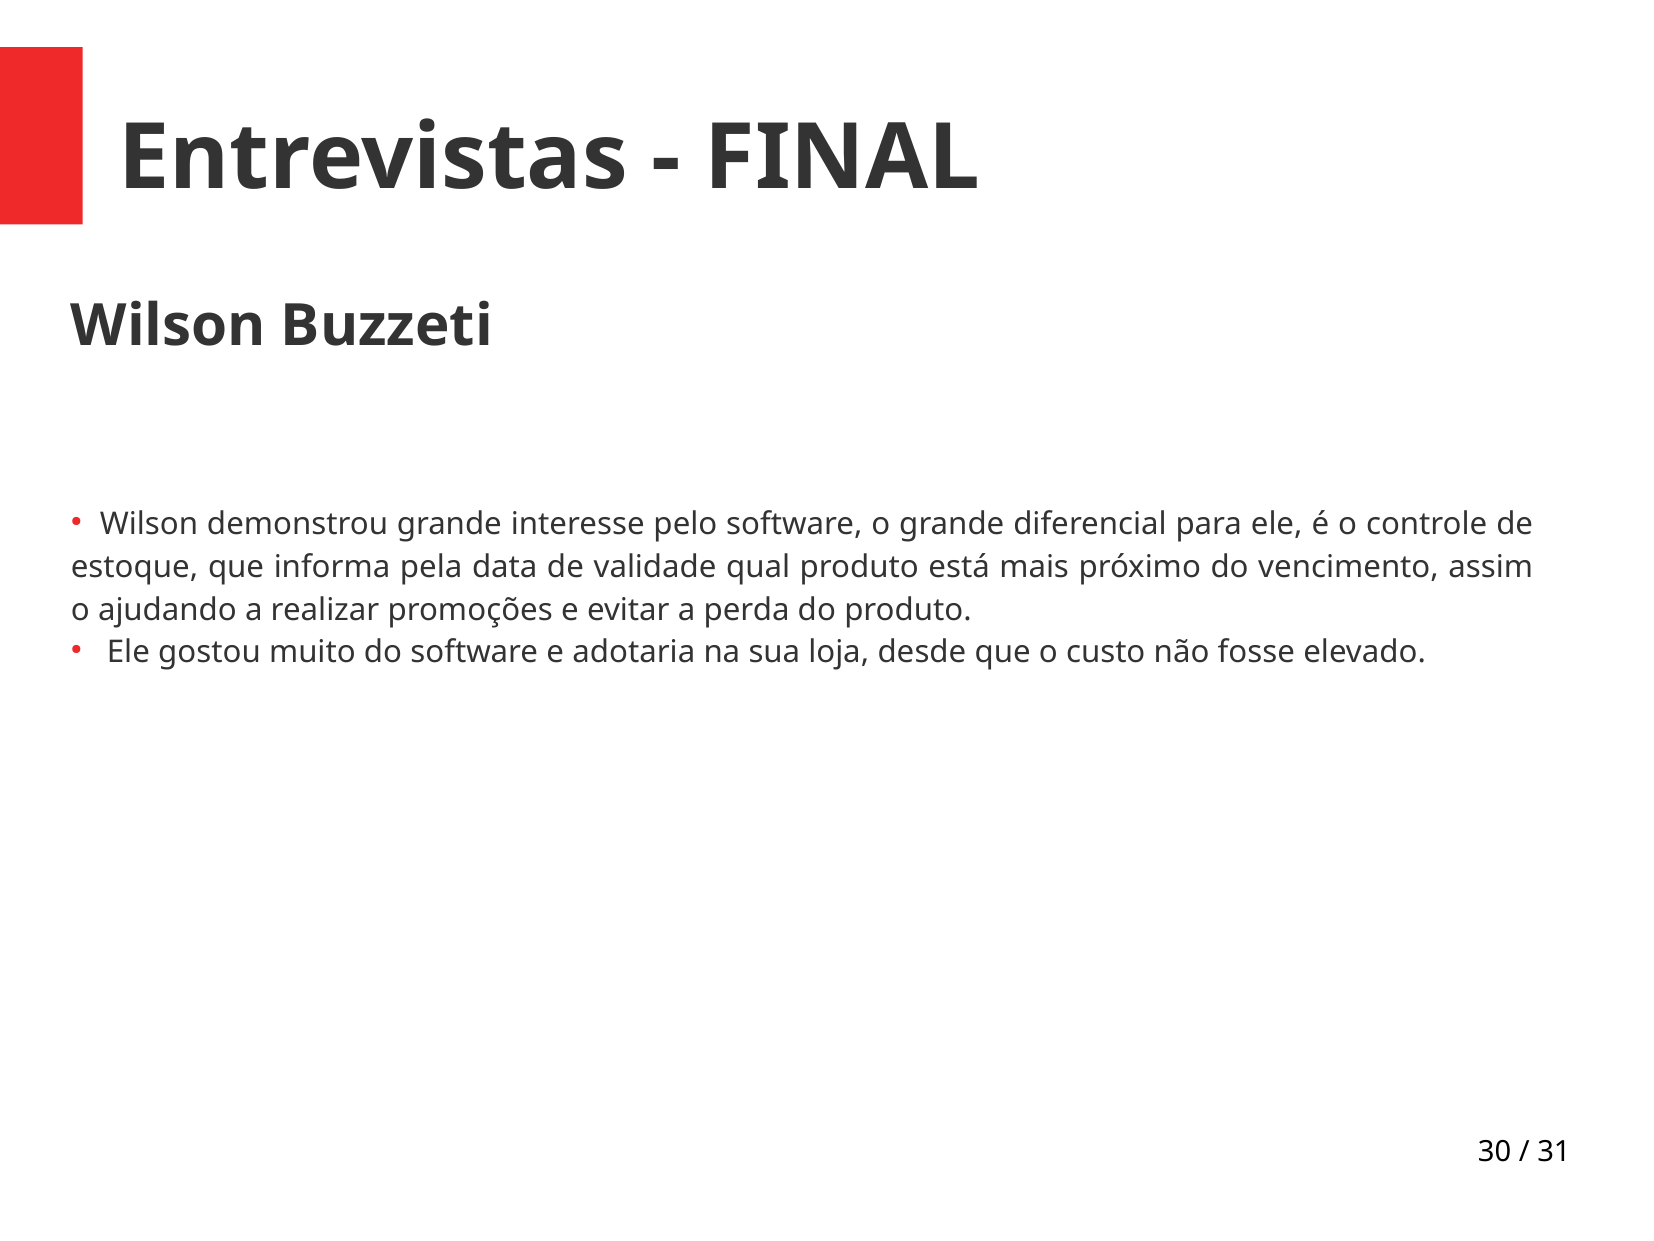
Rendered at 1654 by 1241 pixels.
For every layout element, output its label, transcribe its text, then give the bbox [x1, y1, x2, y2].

title Entrevistas - FINAL [118, 49, 1571, 257]
list Wilson Buzzeti Wilson demonstrou grande interesse pelo software, o grande diferencial para ele, é o controle de estoque, que informa pela data de validade qual produto está mais próximo do vencimento, assim o ajudando a realizar promoções e evitar a perda do produto. Ele gostou muito do software e adotaria na sua loja, desde que o custo não fosse elevado. [70, 283, 1536, 1087]
